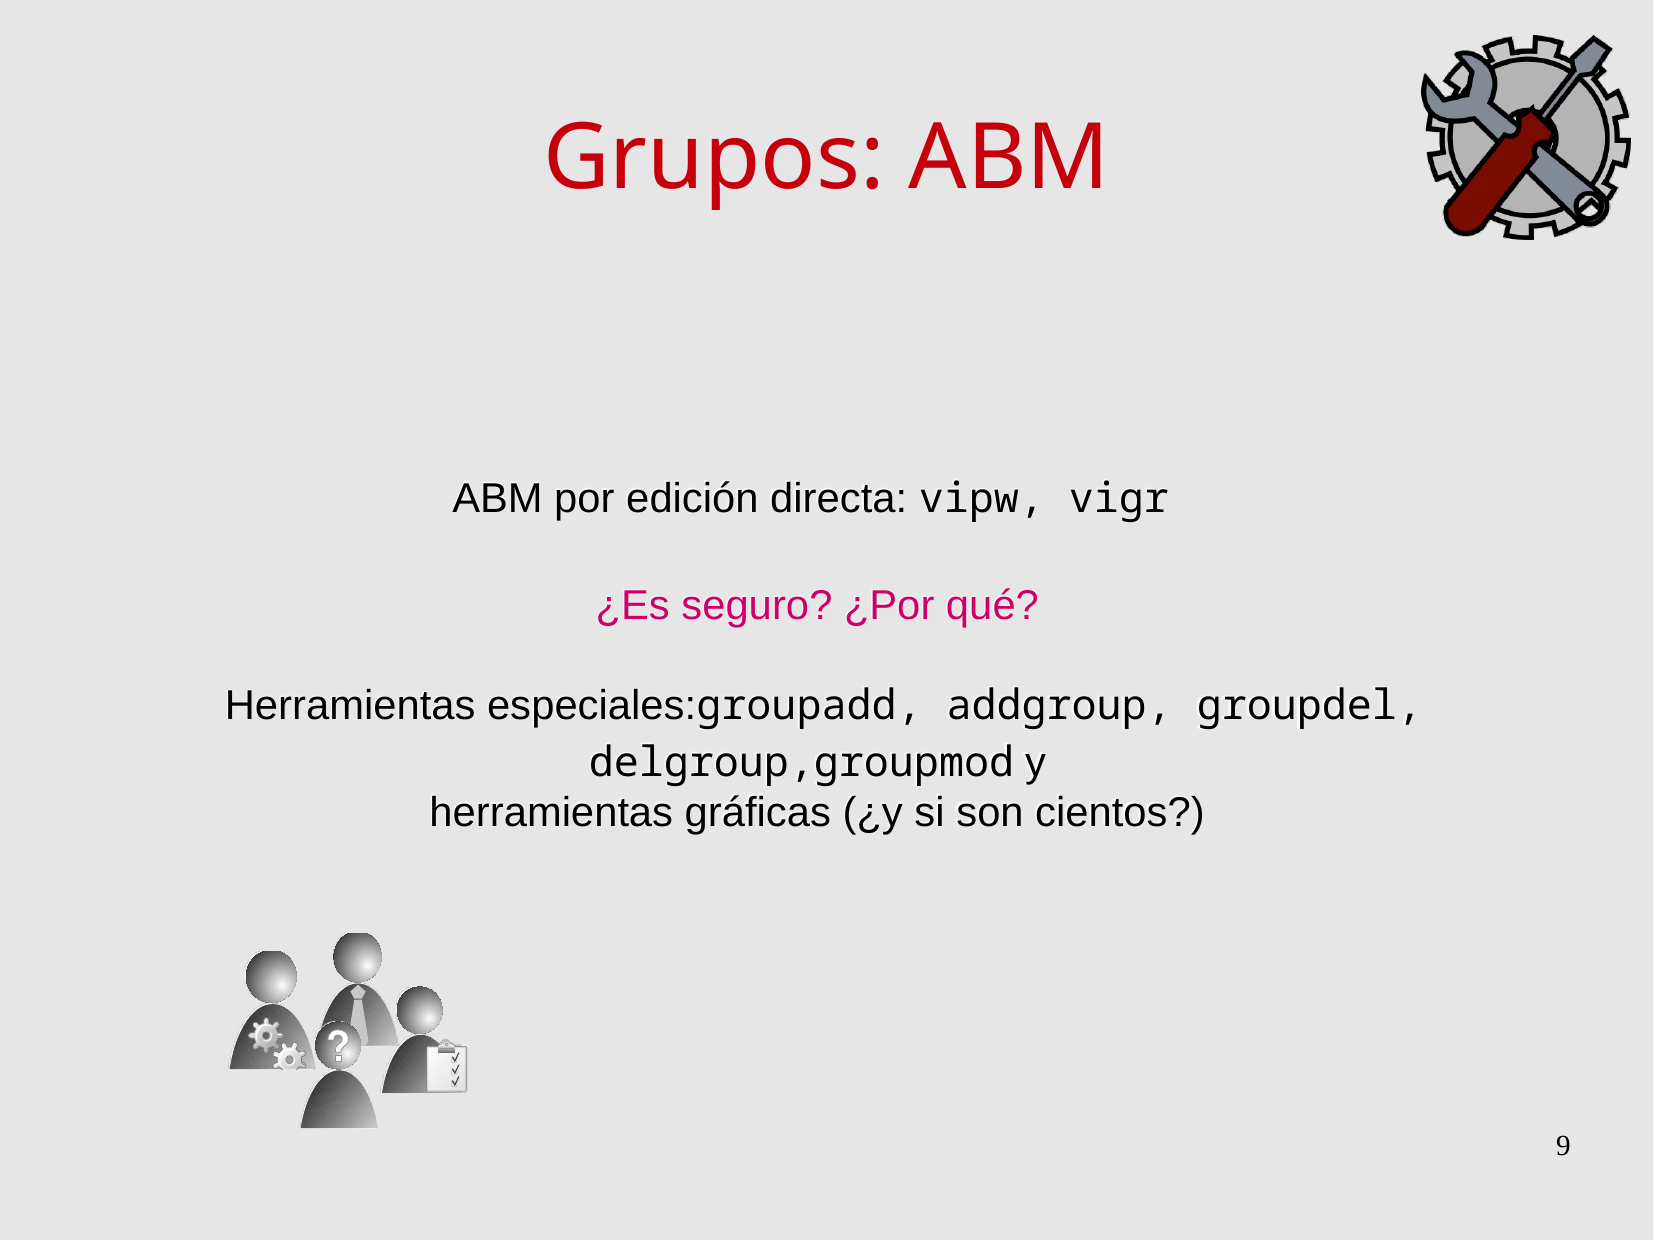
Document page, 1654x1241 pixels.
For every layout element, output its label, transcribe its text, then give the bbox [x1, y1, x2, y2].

picture [212, 933, 476, 1129]
picture [1421, 35, 1631, 240]
title Grupos: ABM [82, 49, 1571, 257]
text_box ABM por edición directa: vipw, vigr ¿Es seguro? ¿Por qué? Herramientas especiales:groupadd, addgroup, groupdel, delgroup,groupmod y herramientas gráficas (¿y si son cientos?) [210, 460, 1444, 899]
